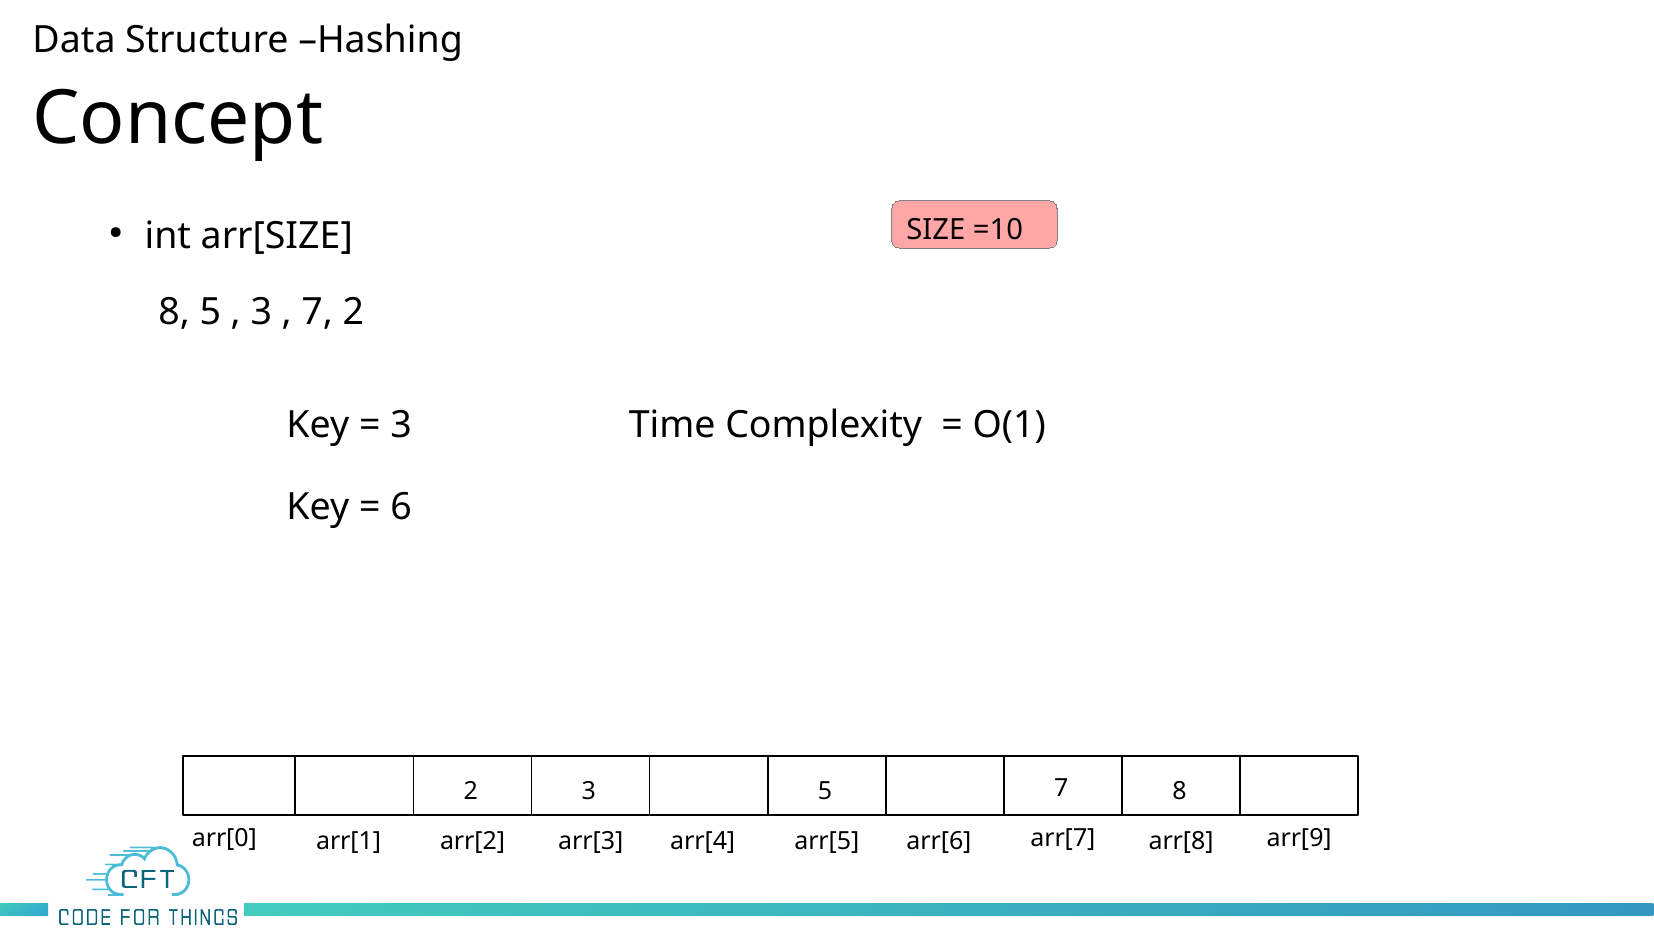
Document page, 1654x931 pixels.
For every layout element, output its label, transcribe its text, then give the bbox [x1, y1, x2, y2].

text_box 5 [803, 764, 851, 810]
title Data Structure –Hashing Concept [32, 12, 1184, 166]
text_box Time Complexity = O(1) [578, 390, 1229, 449]
text_box SIZE =10 [891, 200, 1058, 250]
text_box [183, 755, 1359, 815]
text_box arr[4] [655, 814, 756, 860]
text_box 2 [448, 764, 495, 810]
text_box int arr[SIZE] [94, 200, 461, 266]
picture [59, 846, 237, 925]
text_box 8, 5 , 3 , 7, 2 [88, 277, 520, 336]
text_box arr[8] [1133, 814, 1235, 860]
text_box arr[0] [177, 812, 278, 857]
text_box Key = 6 [236, 472, 502, 531]
text_box arr[2] [425, 814, 526, 860]
text_box 8 [1157, 764, 1205, 810]
text_box arr[3] [543, 814, 644, 860]
text_box 3 [566, 764, 613, 810]
text_box Key = 3 [236, 389, 502, 449]
text_box arr[6] [891, 814, 993, 860]
text_box 7 [1039, 762, 1087, 807]
text_box arr[7] [1015, 812, 1117, 857]
text_box arr[9] [1251, 812, 1353, 857]
text_box arr[5] [779, 814, 880, 860]
text_box arr[1] [301, 814, 402, 860]
